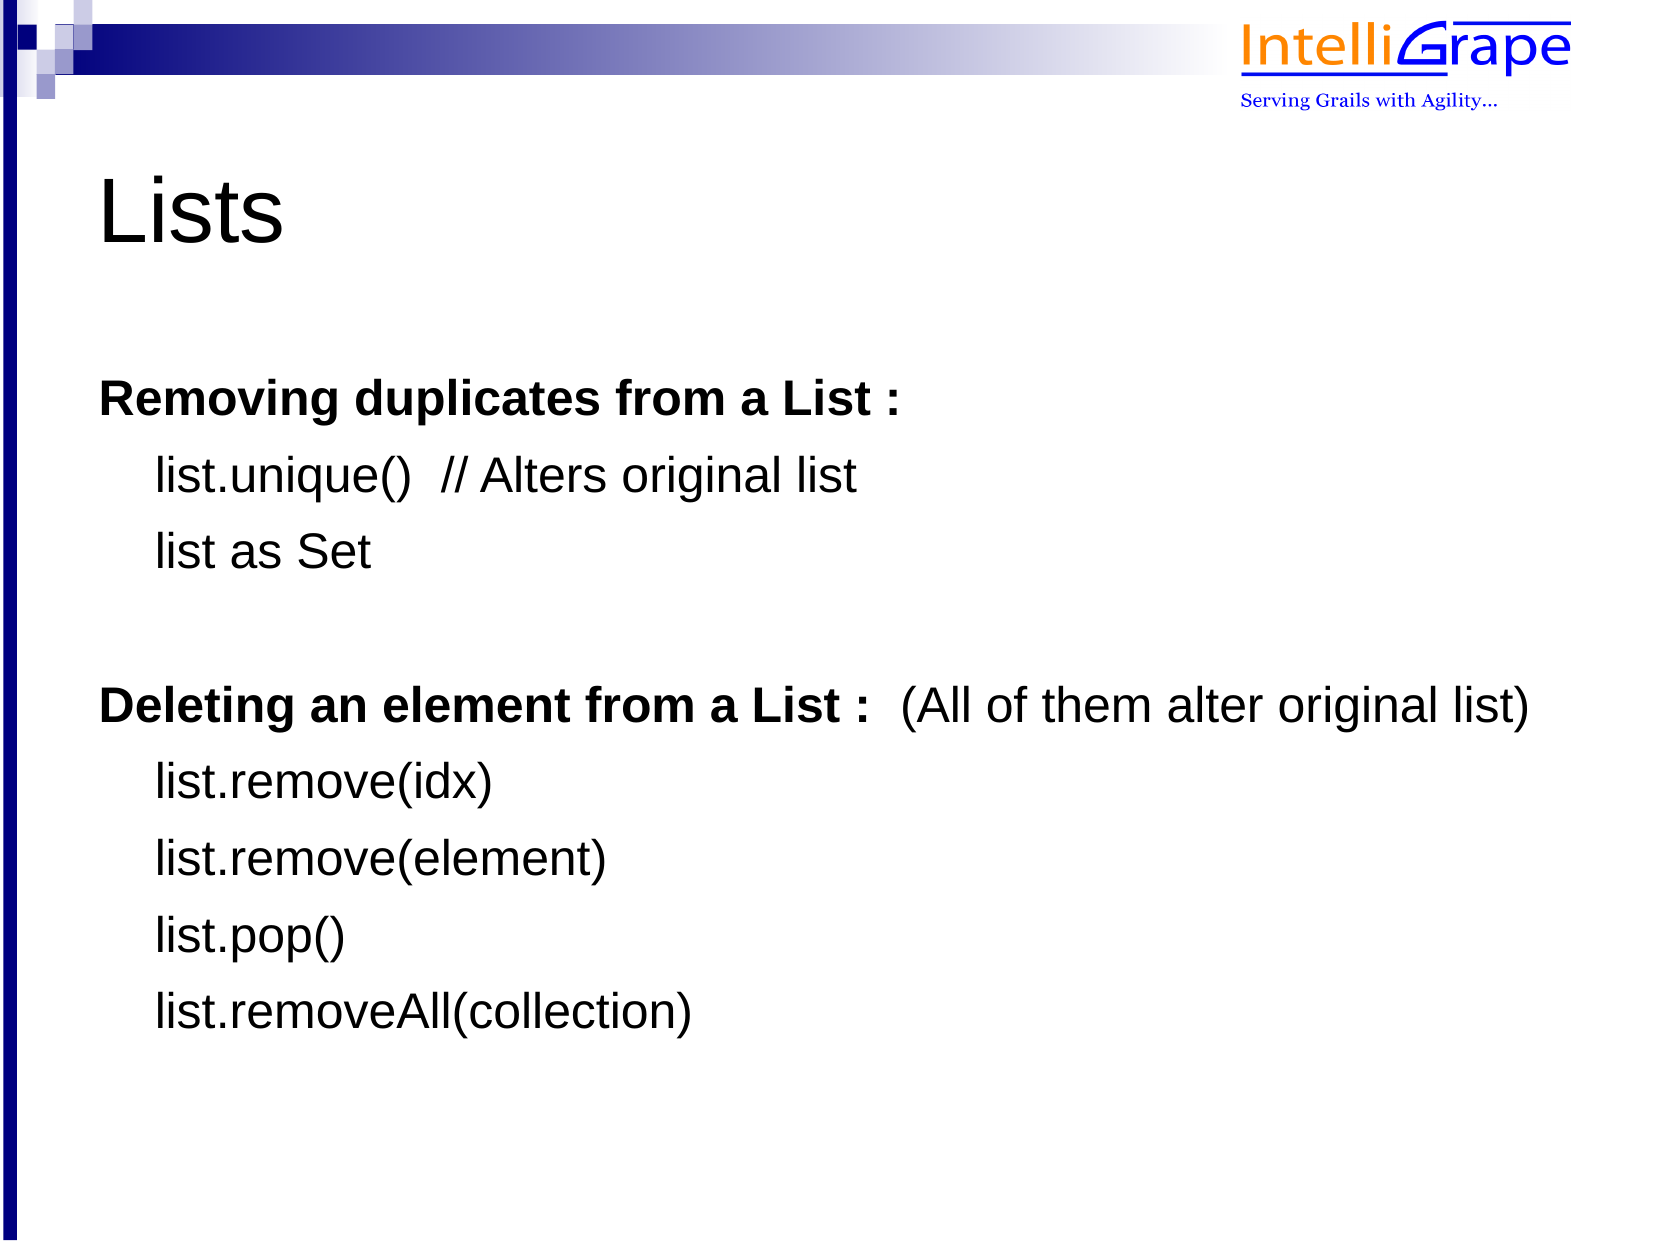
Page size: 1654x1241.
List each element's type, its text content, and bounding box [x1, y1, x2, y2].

list Removing duplicates from a List : list.unique() // Alters original list list as Set Deleting an element from a List : (All of them alter original list) list.remove(idx) list.remove(element) list.pop() list.removeAll(collection) [82, 358, 1570, 1176]
picture [1240, 14, 1571, 111]
title Lists [82, 82, 1570, 330]
